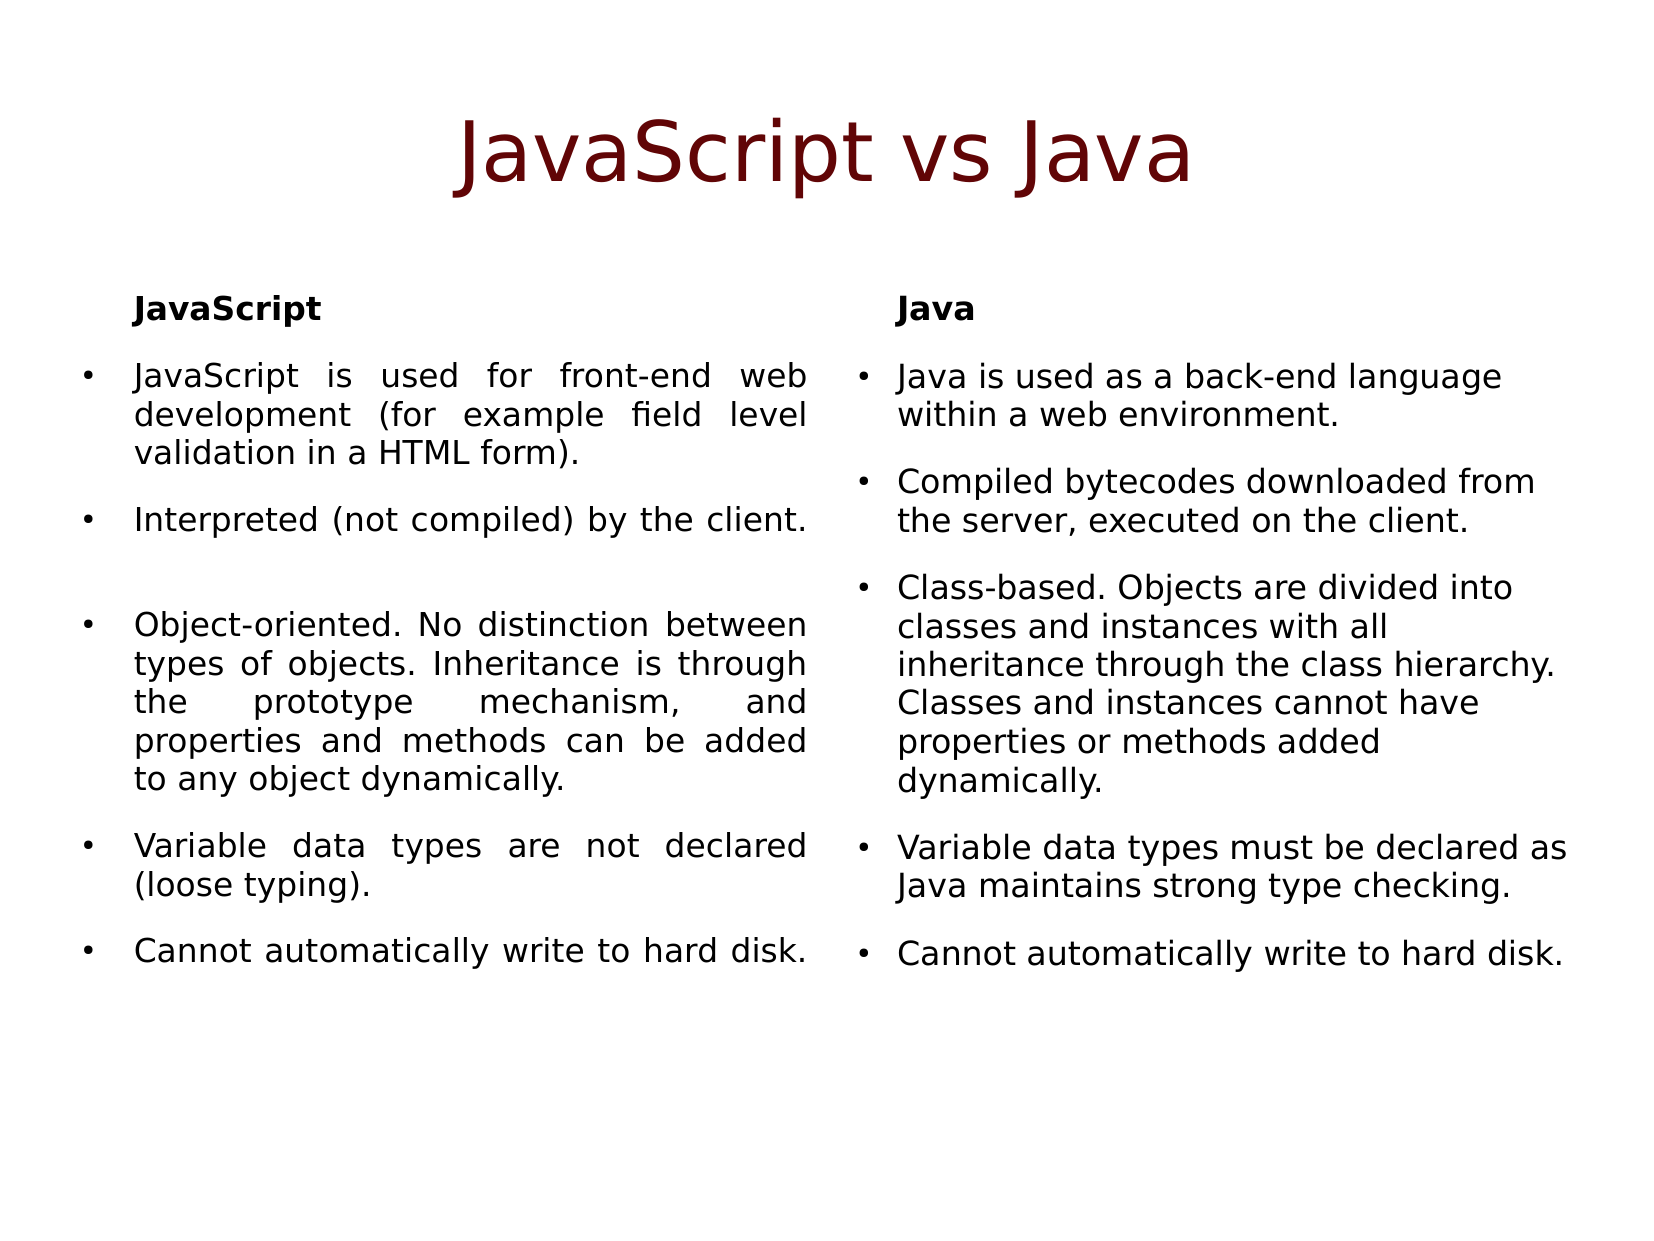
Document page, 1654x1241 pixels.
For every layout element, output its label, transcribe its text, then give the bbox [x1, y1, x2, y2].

list JavaScript JavaScript is used for front-end web development (for example field level validation in a HTML form). Interpreted (not compiled) by the client. Object-oriented. No distinction between types of objects. Inheritance is through the prototype mechanism, and properties and methods can be added to any object dynamically. Variable data types are not declared (loose typing). Cannot automatically write to hard disk. [82, 290, 809, 1010]
list Java Java is used as a back-end language within a web environment. Compiled bytecodes downloaded from the server, executed on the client. Class-based. Objects are divided into classes and instances with all inheritance through the class hierarchy. Classes and instances cannot have properties or methods added dynamically. Variable data types must be declared as Java maintains strong type checking. Cannot automatically write to hard disk. [845, 290, 1572, 1010]
title JavaScript vs Java [82, 49, 1571, 257]
